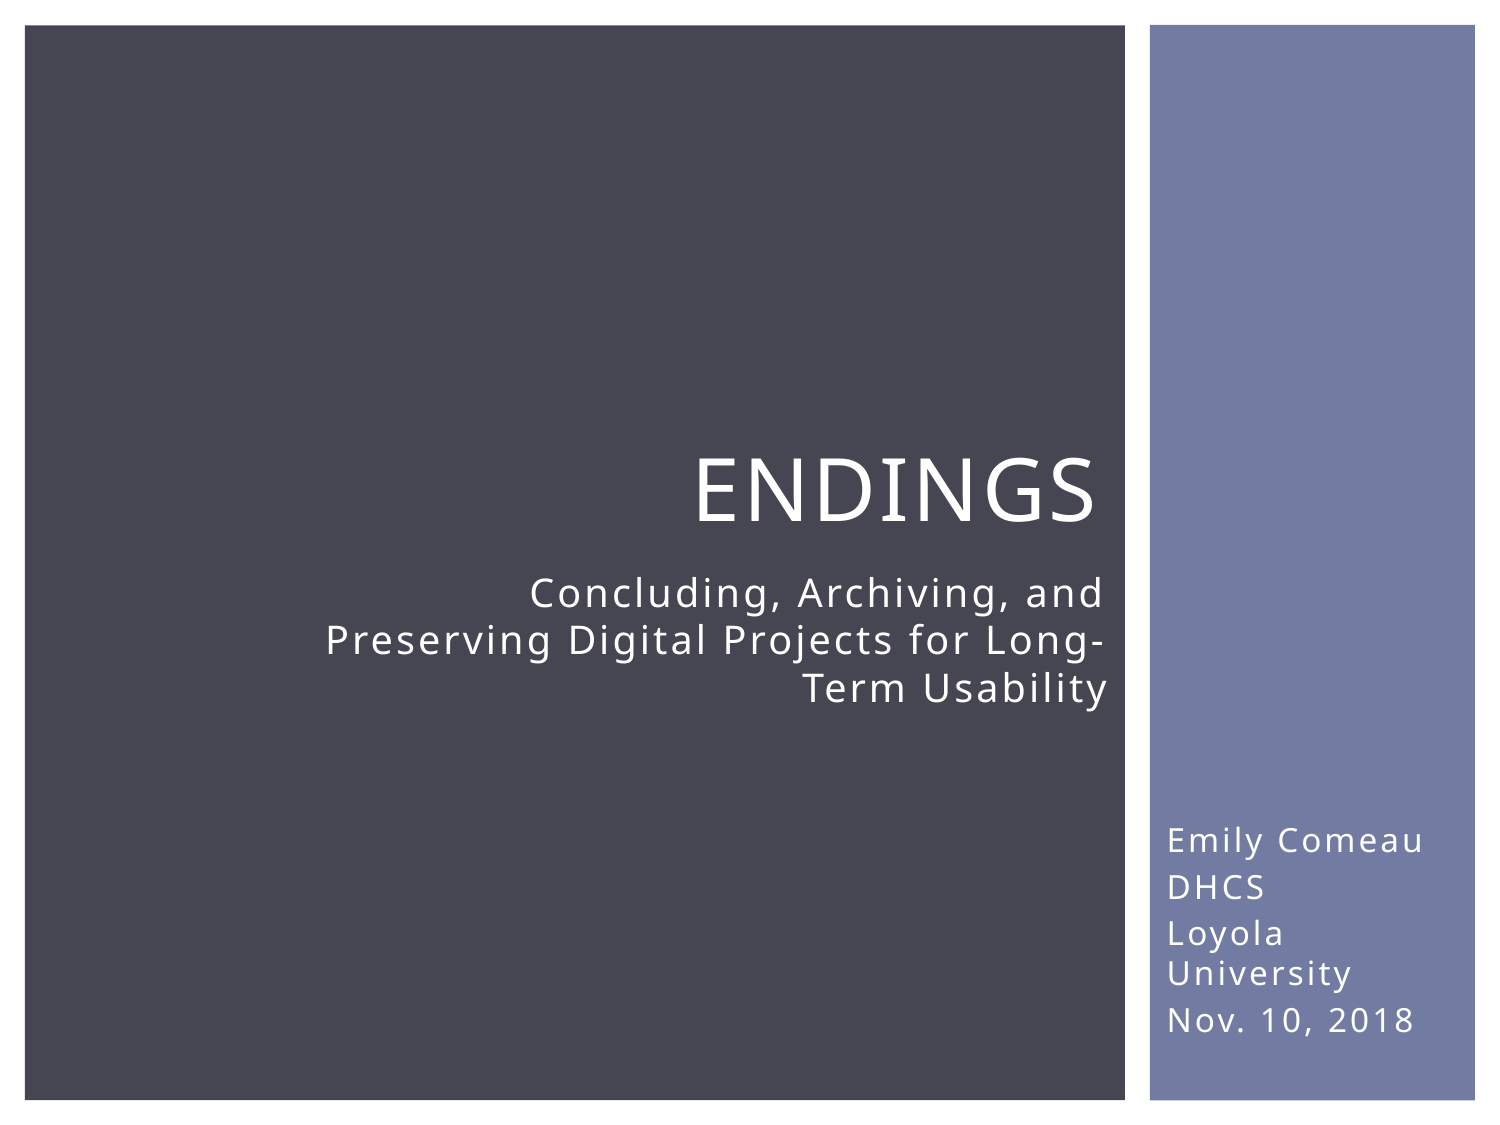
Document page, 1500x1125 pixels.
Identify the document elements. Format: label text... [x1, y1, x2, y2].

text_box Concluding, Archiving, and Preserving Digital Projects for Long-Term Usability [289, 550, 1123, 728]
subtitle Emily Comeau DHCS Loyola University Nov. 10, 2018 [1151, 810, 1477, 1094]
title Endings [75, 336, 1113, 637]
